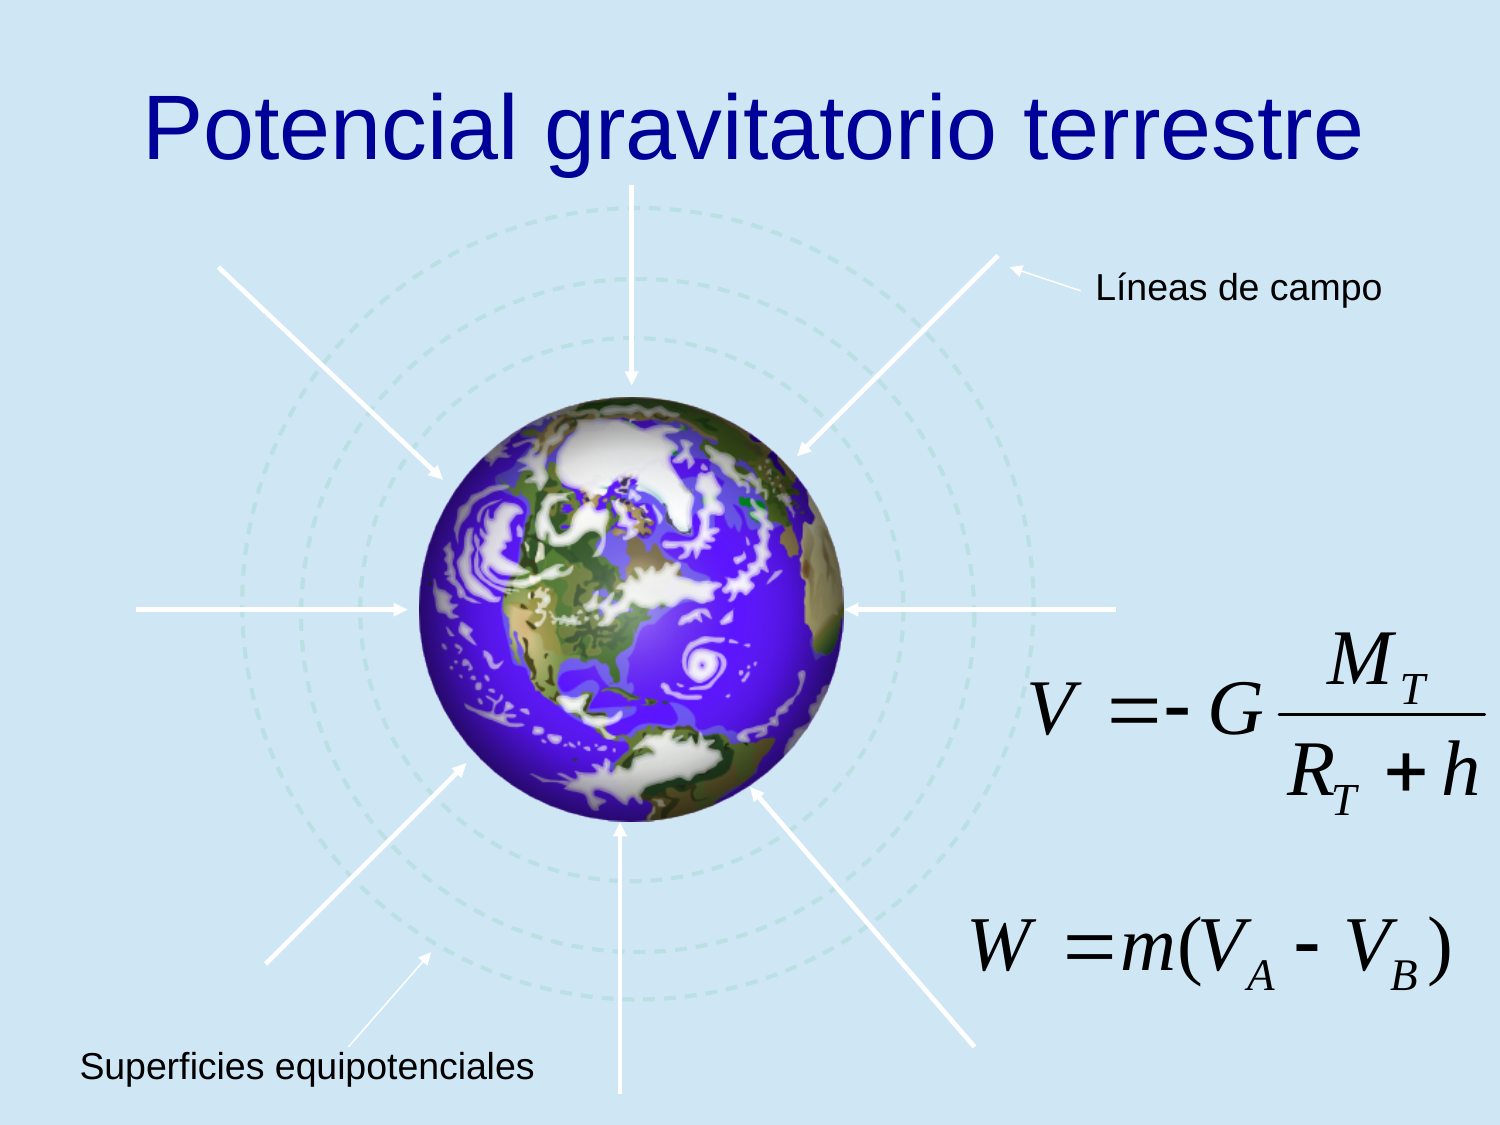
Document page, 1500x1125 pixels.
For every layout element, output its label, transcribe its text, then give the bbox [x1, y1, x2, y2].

text_box Líneas de campo [1080, 255, 1459, 316]
title Potencial gravitatorio terrestre [79, 60, 1430, 249]
chart [962, 893, 1466, 1004]
text_box Superficies equipotenciales [64, 1034, 585, 1095]
picture [419, 397, 844, 822]
chart [1021, 609, 1500, 833]
